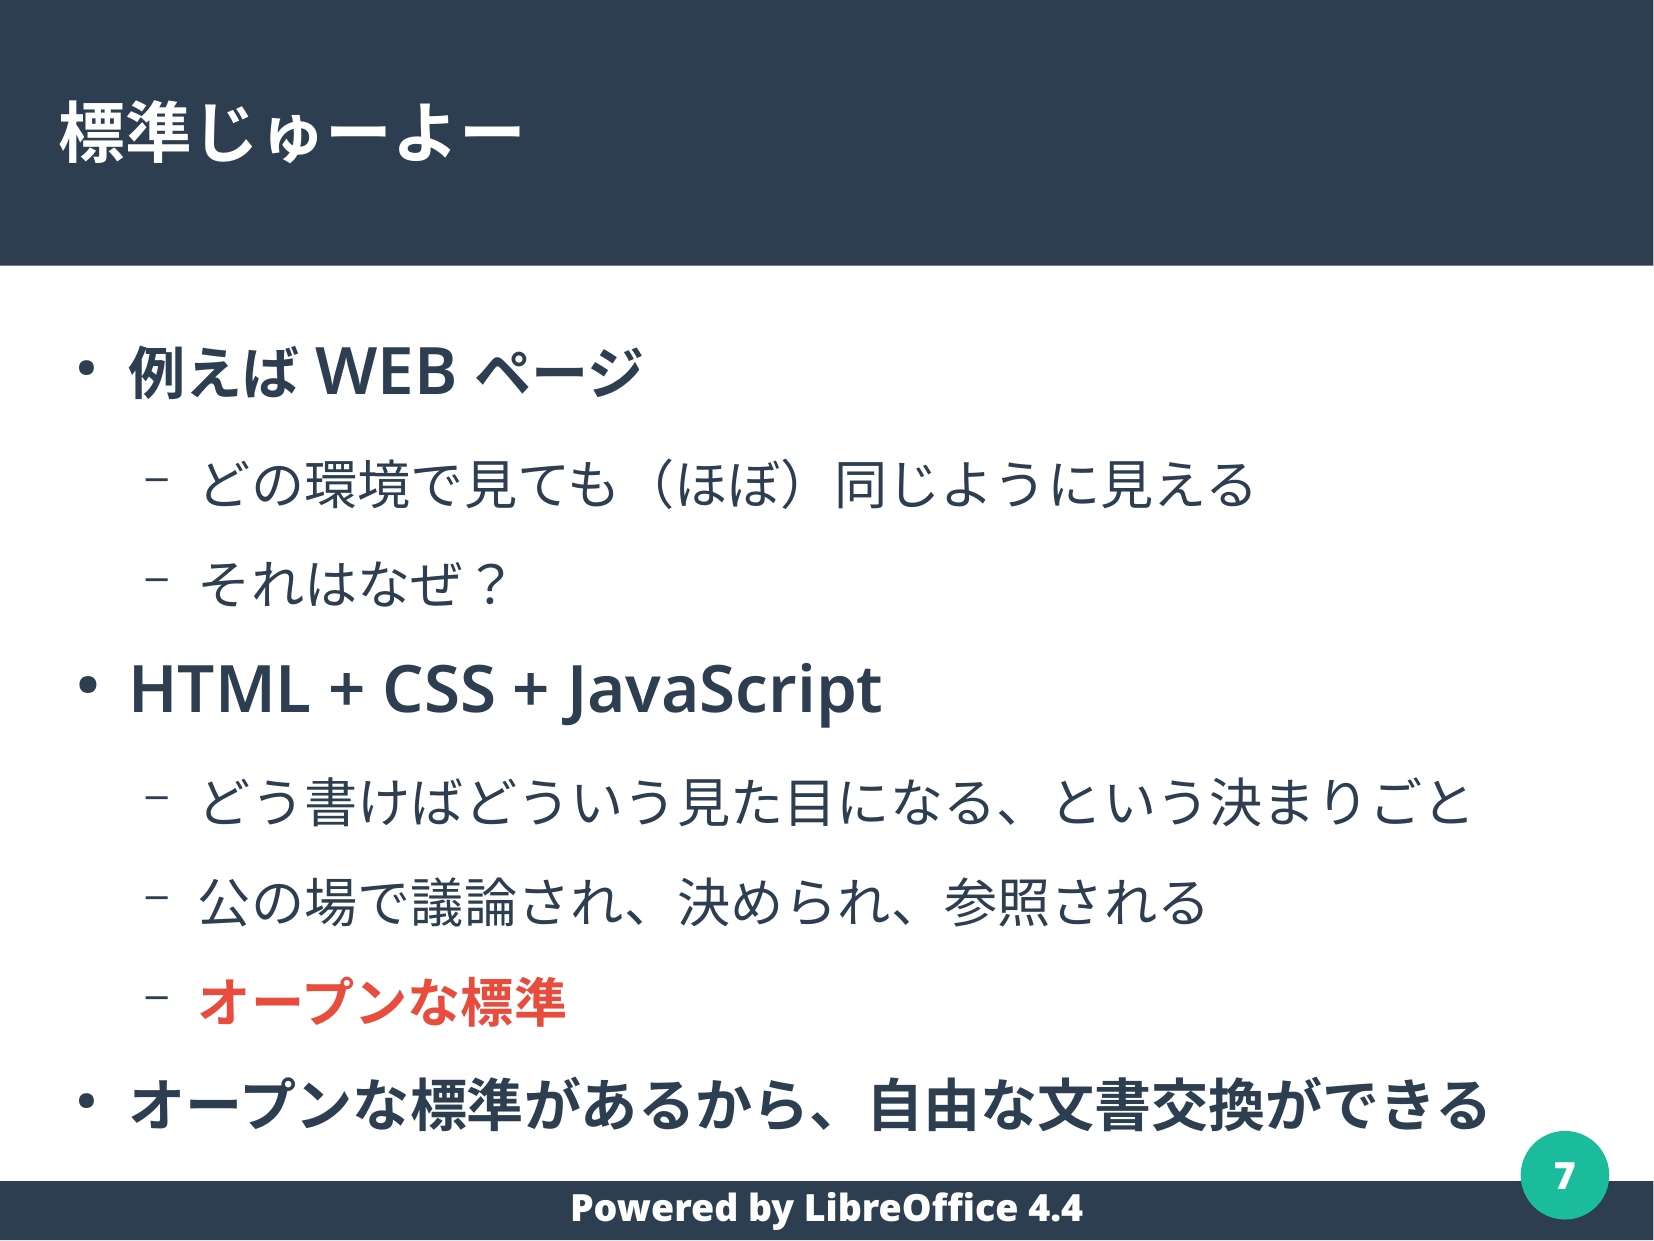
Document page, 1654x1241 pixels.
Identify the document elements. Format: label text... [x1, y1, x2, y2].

list 例えばWEBページ どの環境で見ても（ほぼ）同じように見える それはなぜ？ HTML + CSS + JavaScript どう書けばどういう見た目になる、という決まりごと 公の場で議論され、決められ、参照される オープンな標準 オープンな標準があるから、自由な文書交換ができる [59, 324, 1595, 1152]
title 標準じゅーよー [59, 49, 1595, 207]
